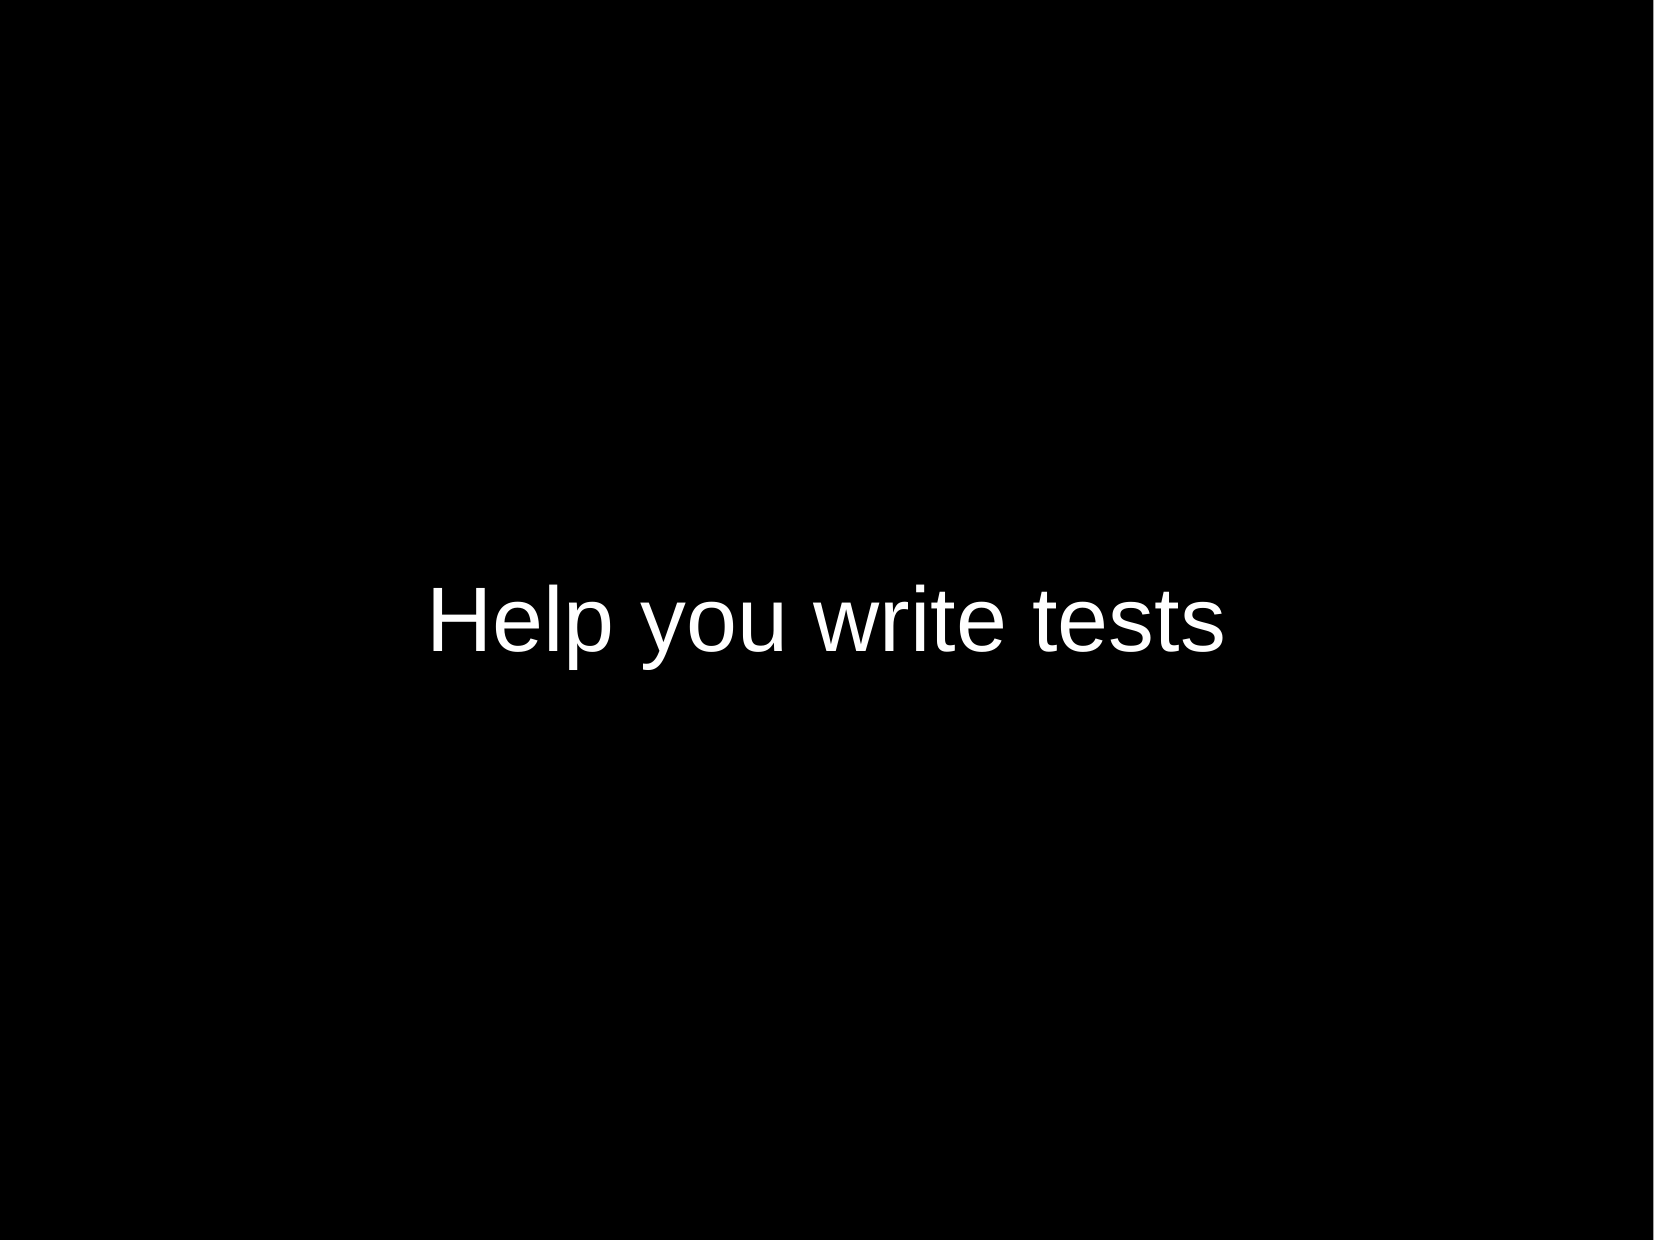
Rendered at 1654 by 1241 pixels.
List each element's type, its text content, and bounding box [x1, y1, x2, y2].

title Help you write tests [82, 516, 1571, 724]
